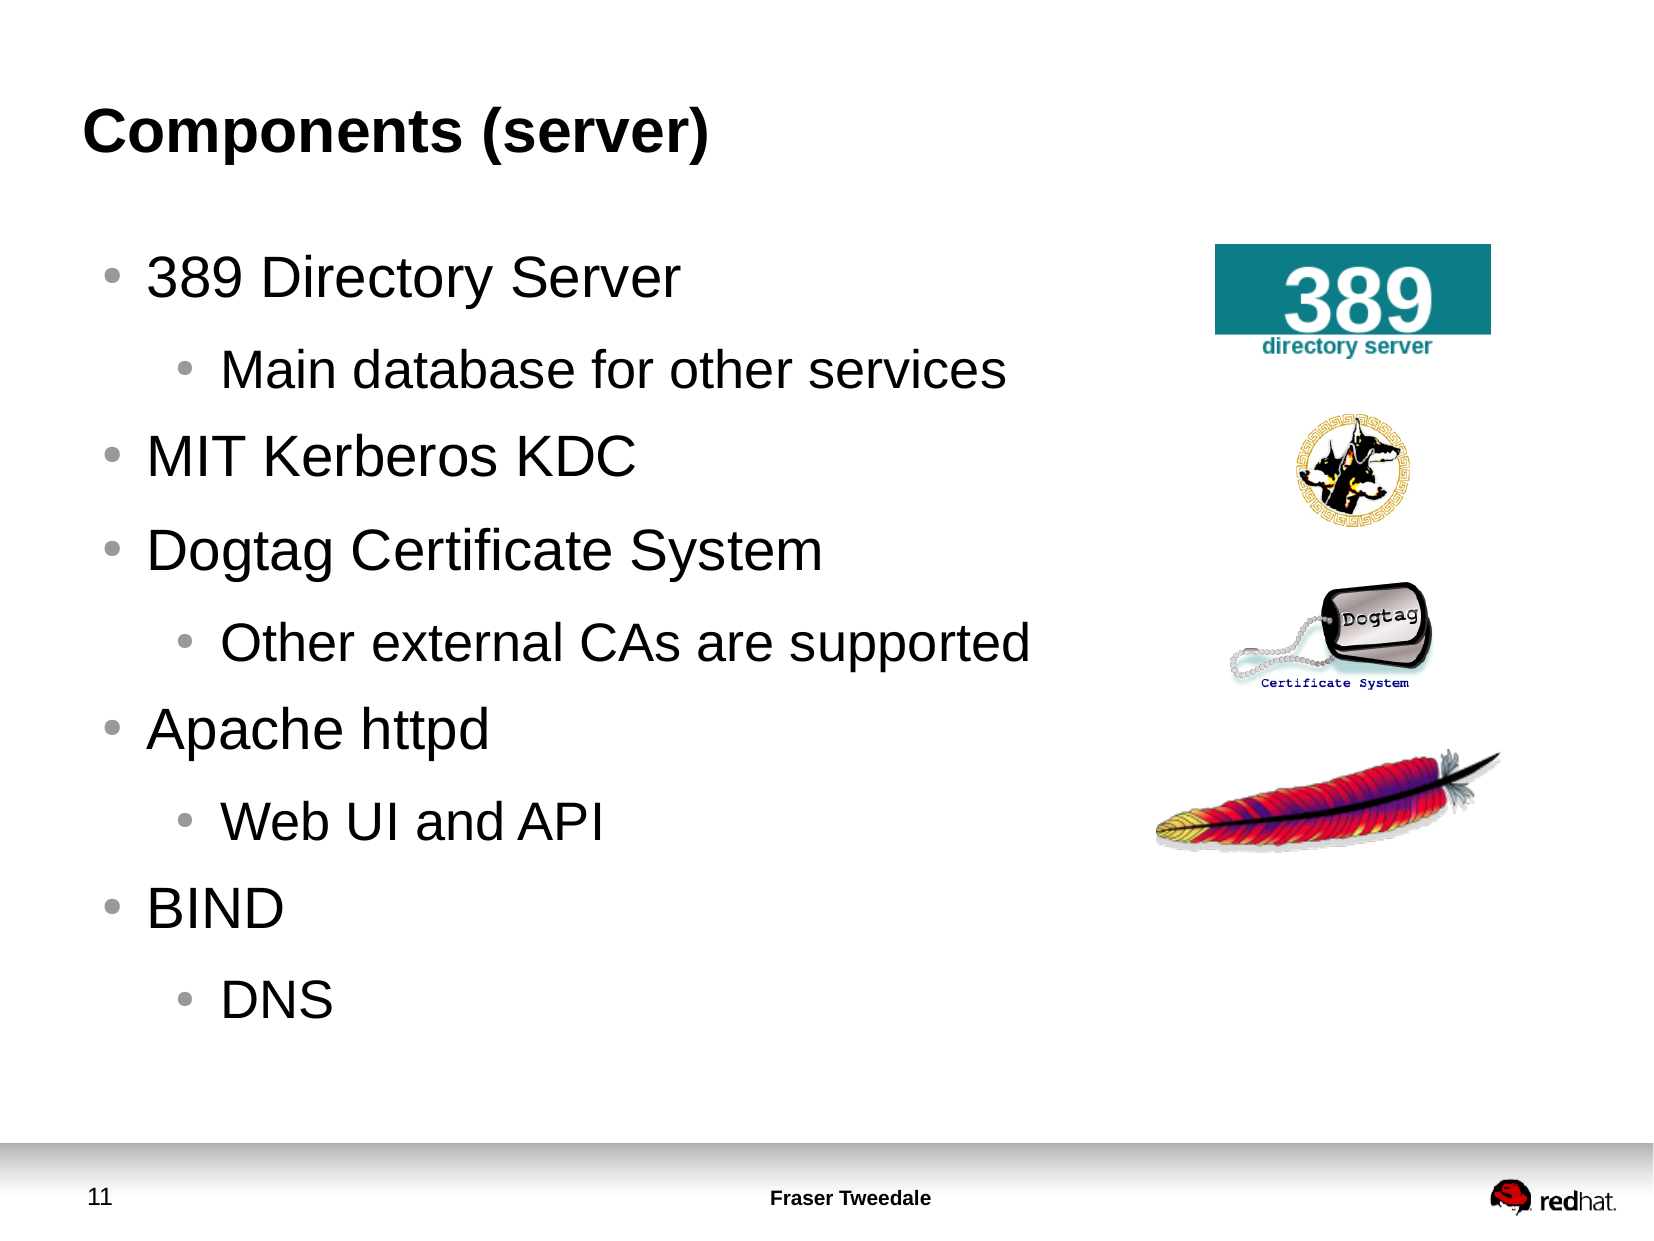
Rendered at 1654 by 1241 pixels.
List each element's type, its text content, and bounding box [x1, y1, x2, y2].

title Components (server) [82, 37, 1571, 226]
picture [1290, 405, 1419, 541]
picture [1230, 582, 1434, 691]
list 389 Directory Server Main database for other services MIT Kerberos KDC Dogtag Certificate System Other external CAs are supported Apache httpd Web UI and API BIND DNS [86, 244, 1576, 1039]
picture [1215, 244, 1491, 359]
picture [0, 1143, 1654, 1241]
picture [1156, 749, 1501, 854]
